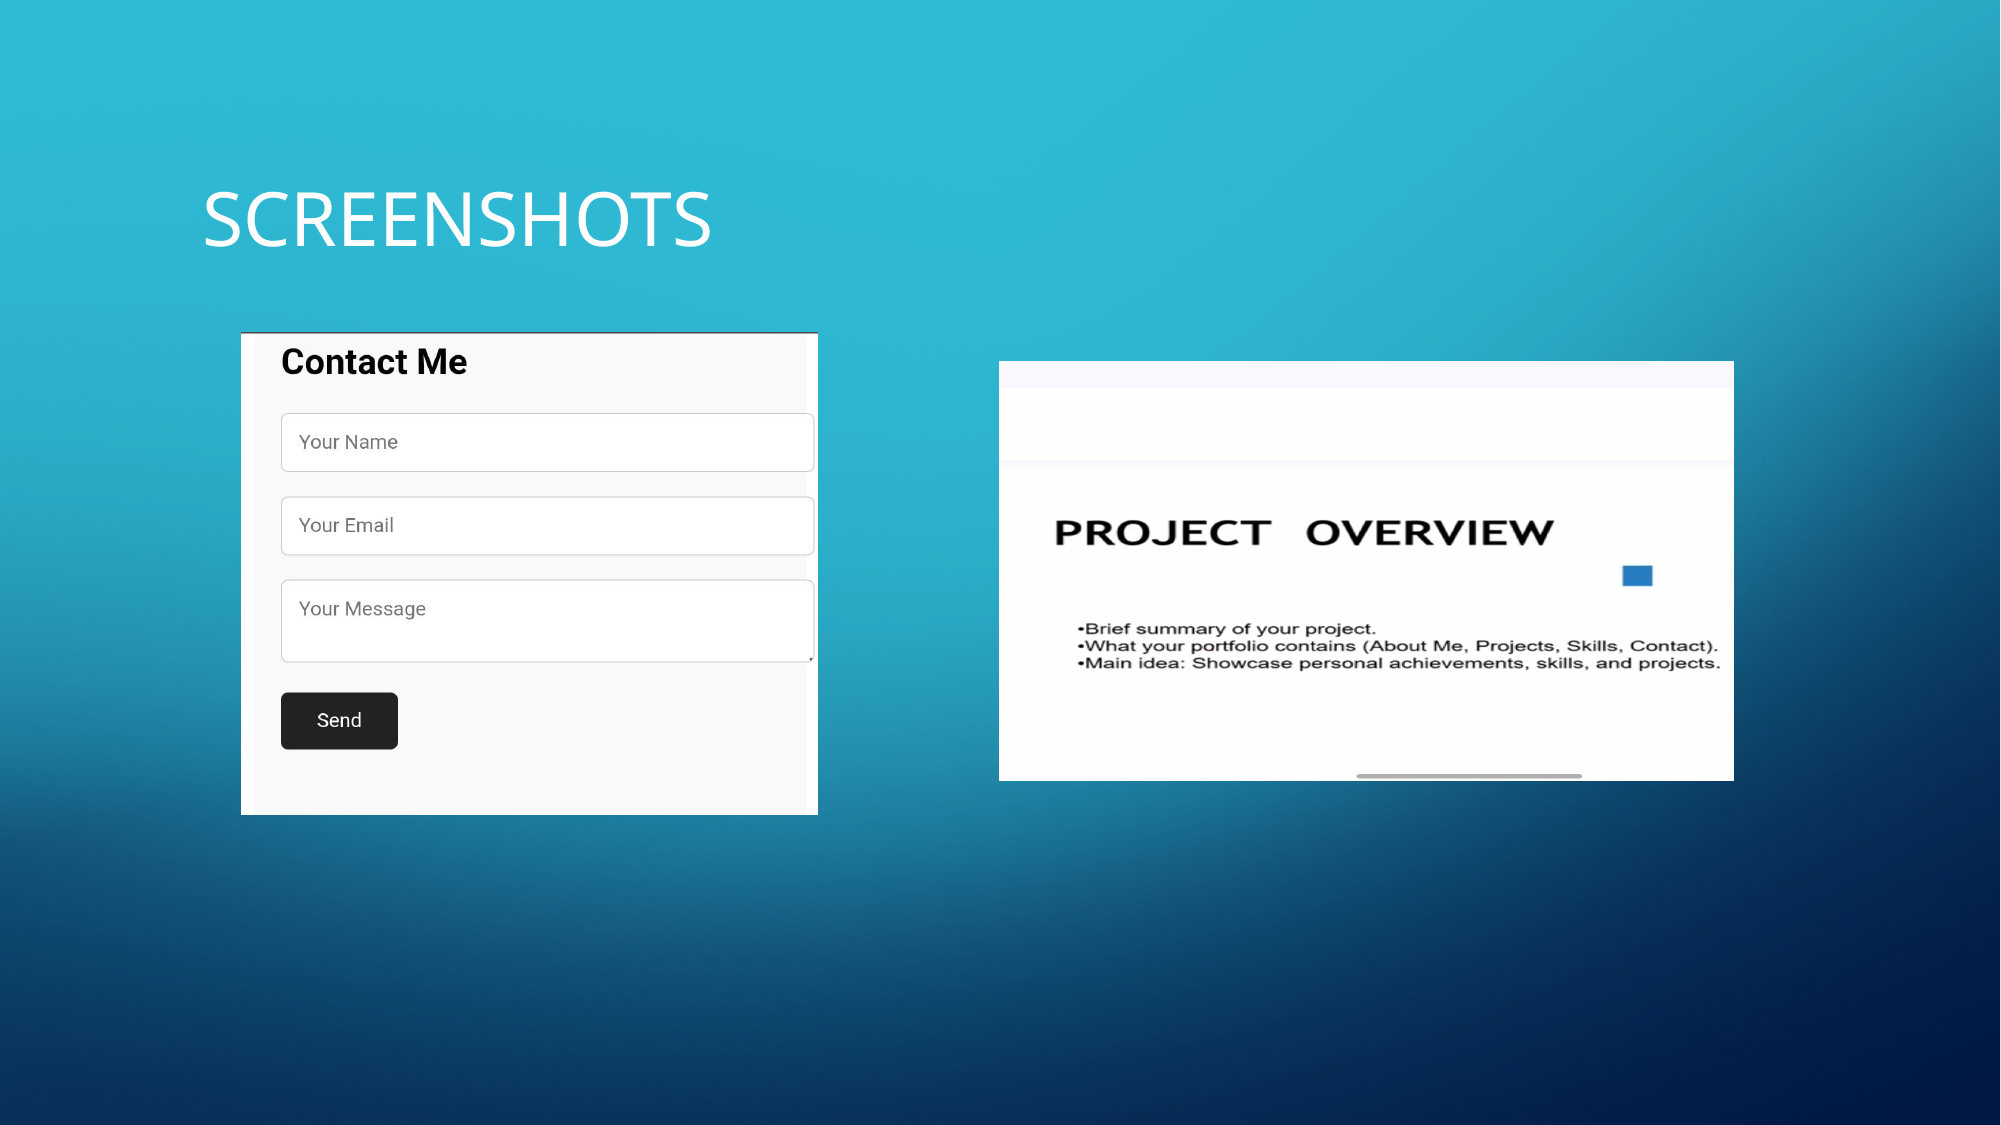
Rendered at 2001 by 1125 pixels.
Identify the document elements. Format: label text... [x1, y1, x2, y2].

picture [999, 361, 1734, 782]
picture [241, 332, 818, 815]
title Screenshots [187, 101, 1813, 344]
